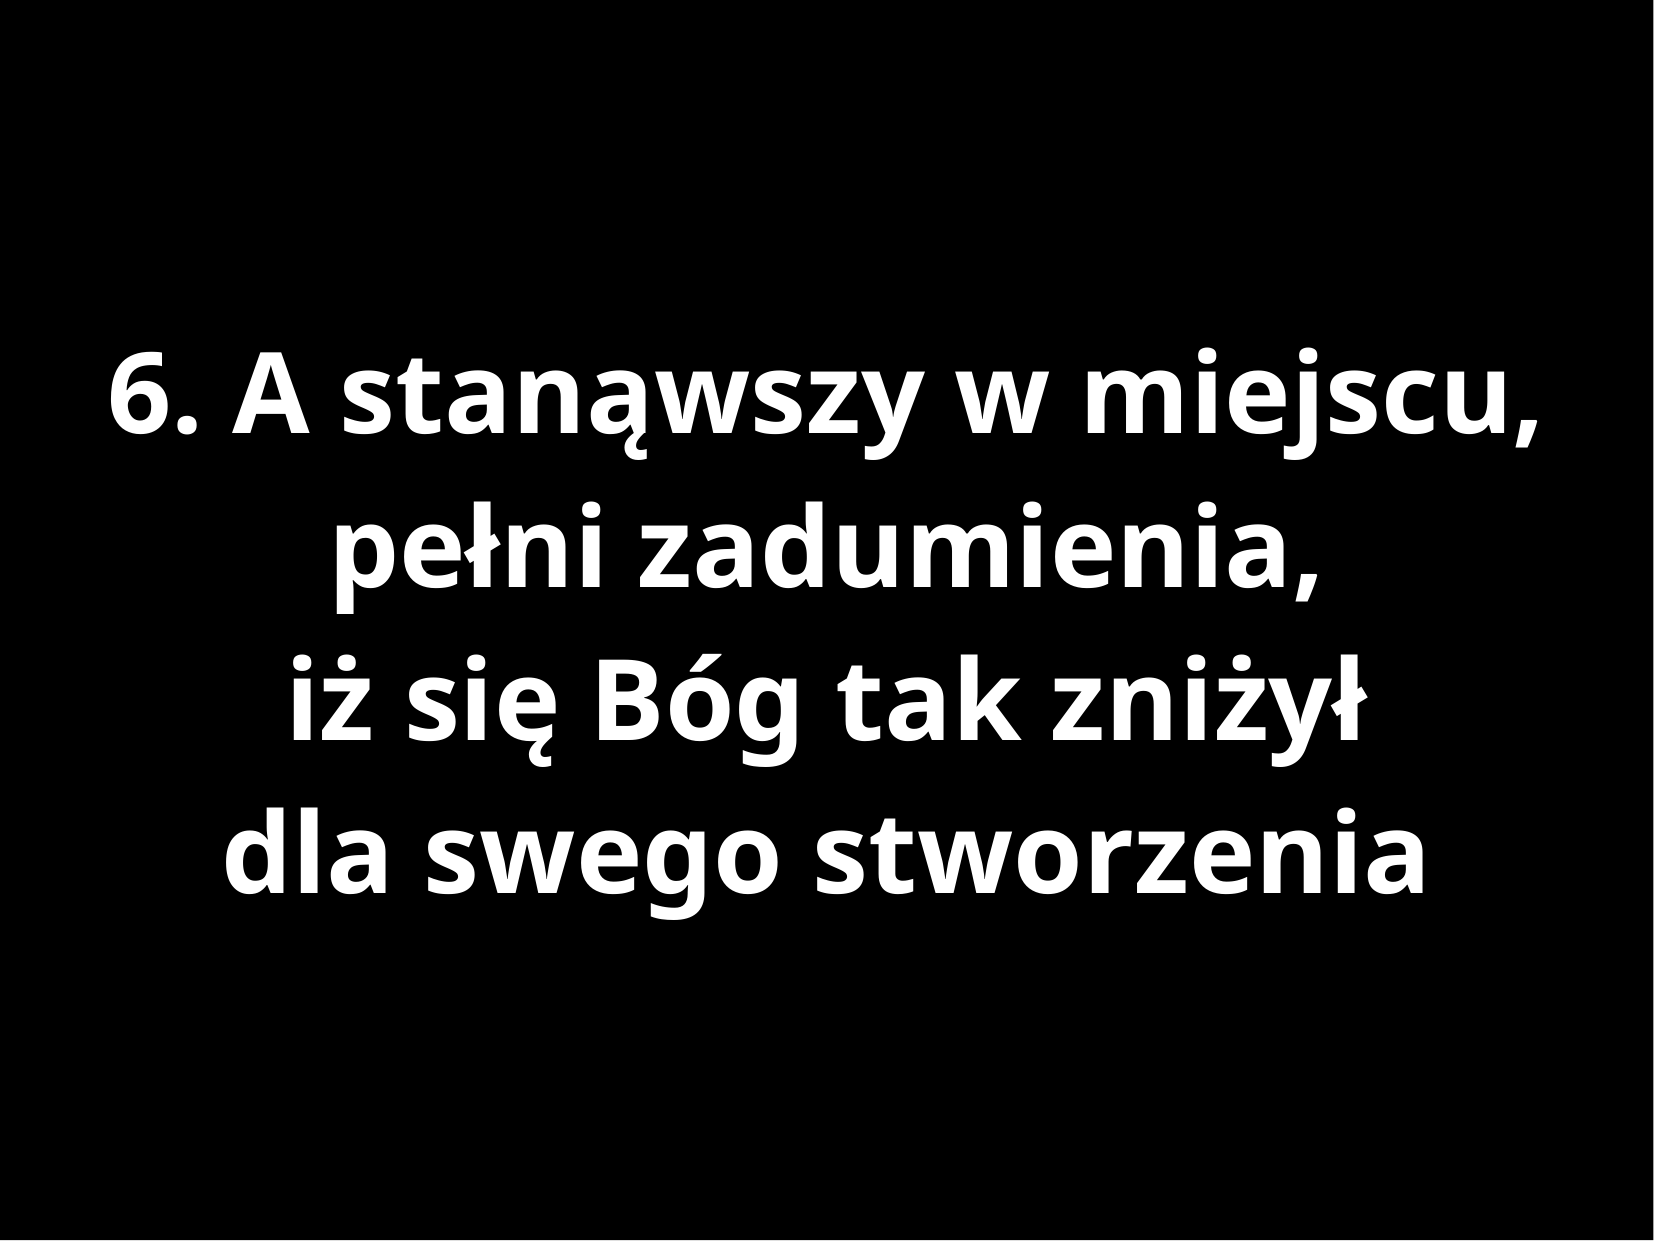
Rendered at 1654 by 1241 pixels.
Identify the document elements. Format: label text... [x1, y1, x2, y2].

title 6. A stanąwszy w miejscu, pełni zadumienia, iż się Bóg tak zniżył dla swego stworzenia [0, 0, 1654, 1241]
